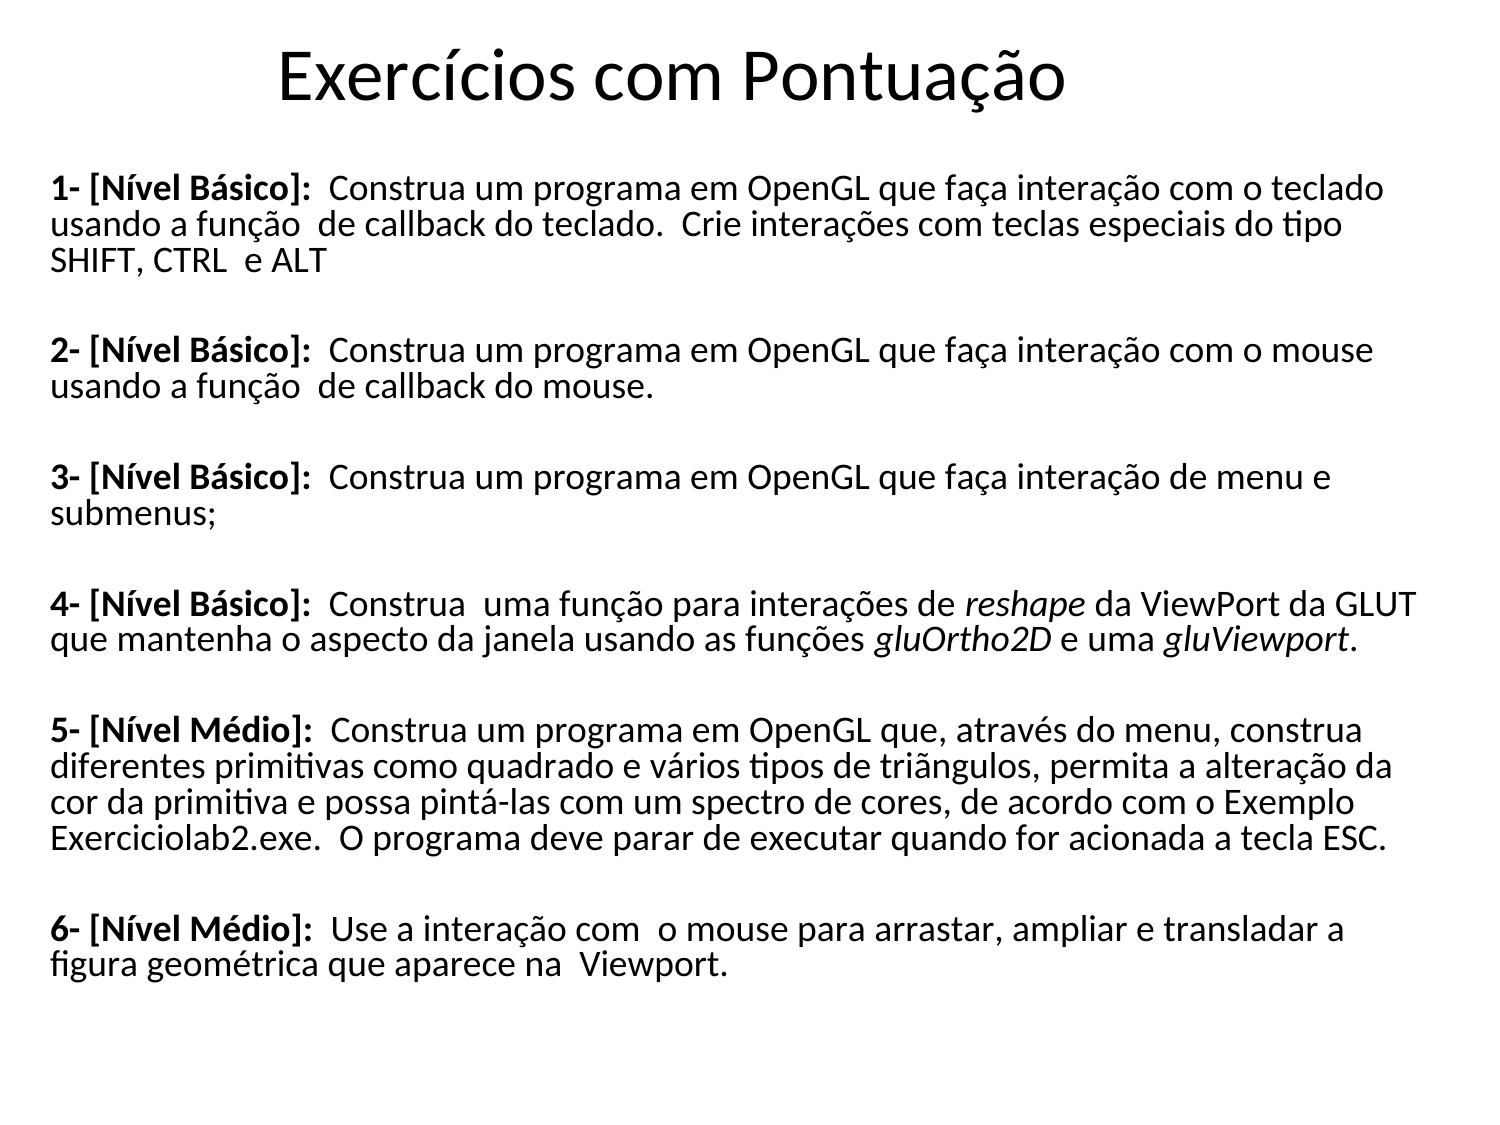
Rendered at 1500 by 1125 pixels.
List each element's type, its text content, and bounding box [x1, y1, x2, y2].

title Exercícios com Pontuação [35, 17, 1311, 123]
text_box 1- [Nível Básico]: Construa um programa em OpenGL que faça interação com o teclado usando a função de callback do teclado. Crie interações com teclas especiais do tipo SHIFT, CTRL e ALT 2- [Nível Básico]: Construa um programa em OpenGL que faça interação com o mouse usando a função de callback do mouse. 3- [Nível Básico]: Construa um programa em OpenGL que faça interação de menu e submenus; 4- [Nível Básico]: Construa uma função para interações de reshape da ViewPort da GLUT que mantenha o aspecto da janela usando as funções gluOrtho2D e uma gluViewport. 5- [Nível Médio]: Construa um programa em OpenGL que, através do menu, construa diferentes primitivas como quadrado e vários tipos de triãngulos, permita a alteração da cor da primitiva e possa pintá-las com um spectro de cores, de acordo com o Exemplo Exerciciolab2.exe. O programa deve parar de executar quando for acionada a tecla ESC. 6- [Nível Médio]: Use a interação com o mouse para arrastar, ampliar e transladar a figura geométrica que aparece na Viewport. [35, 164, 1454, 1125]
